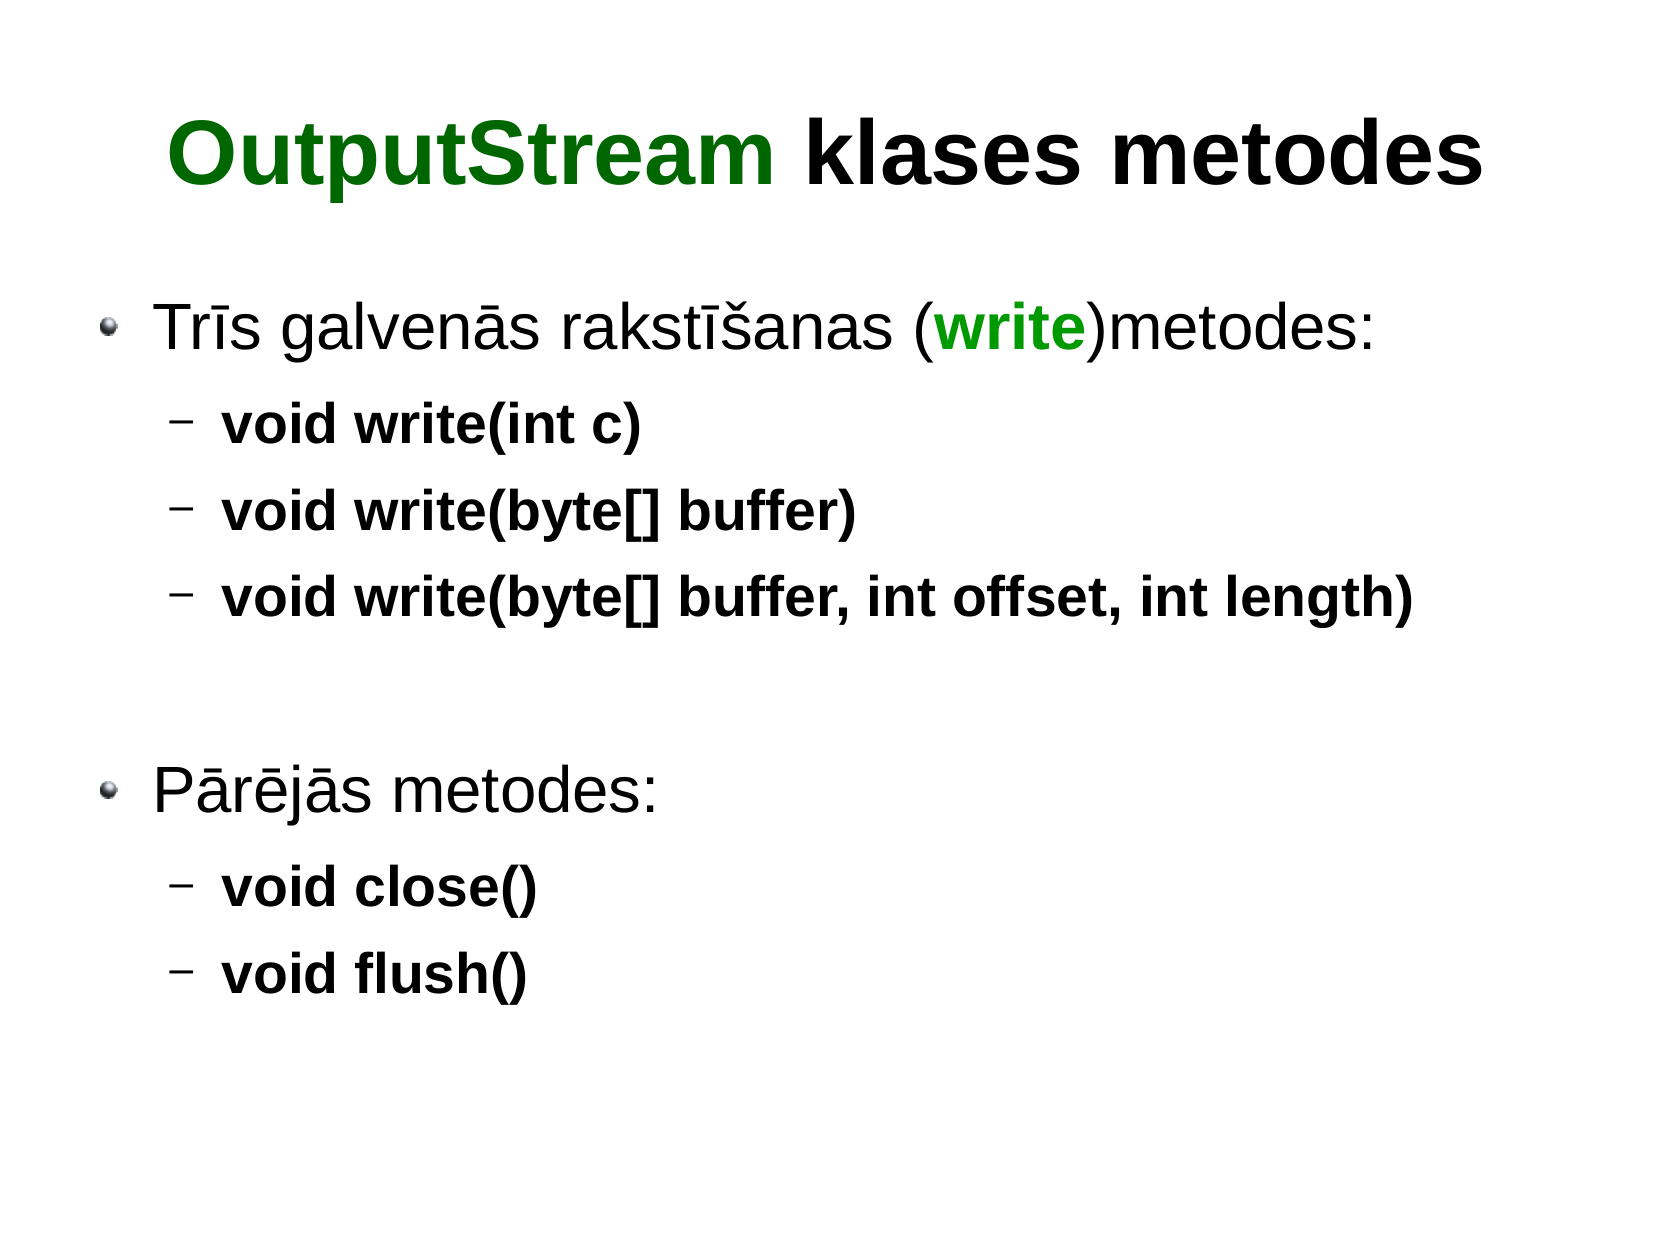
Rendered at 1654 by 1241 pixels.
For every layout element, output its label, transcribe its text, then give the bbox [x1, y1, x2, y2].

title OutputStream klases metodes [82, 49, 1571, 257]
list Trīs galvenās rakstīšanas (write)metodes: void write(int c) void write(byte[] buffer) void write(byte[] buffer, int offset, int length) Pārējās metodes: void close() void flush() [82, 290, 1538, 1010]
